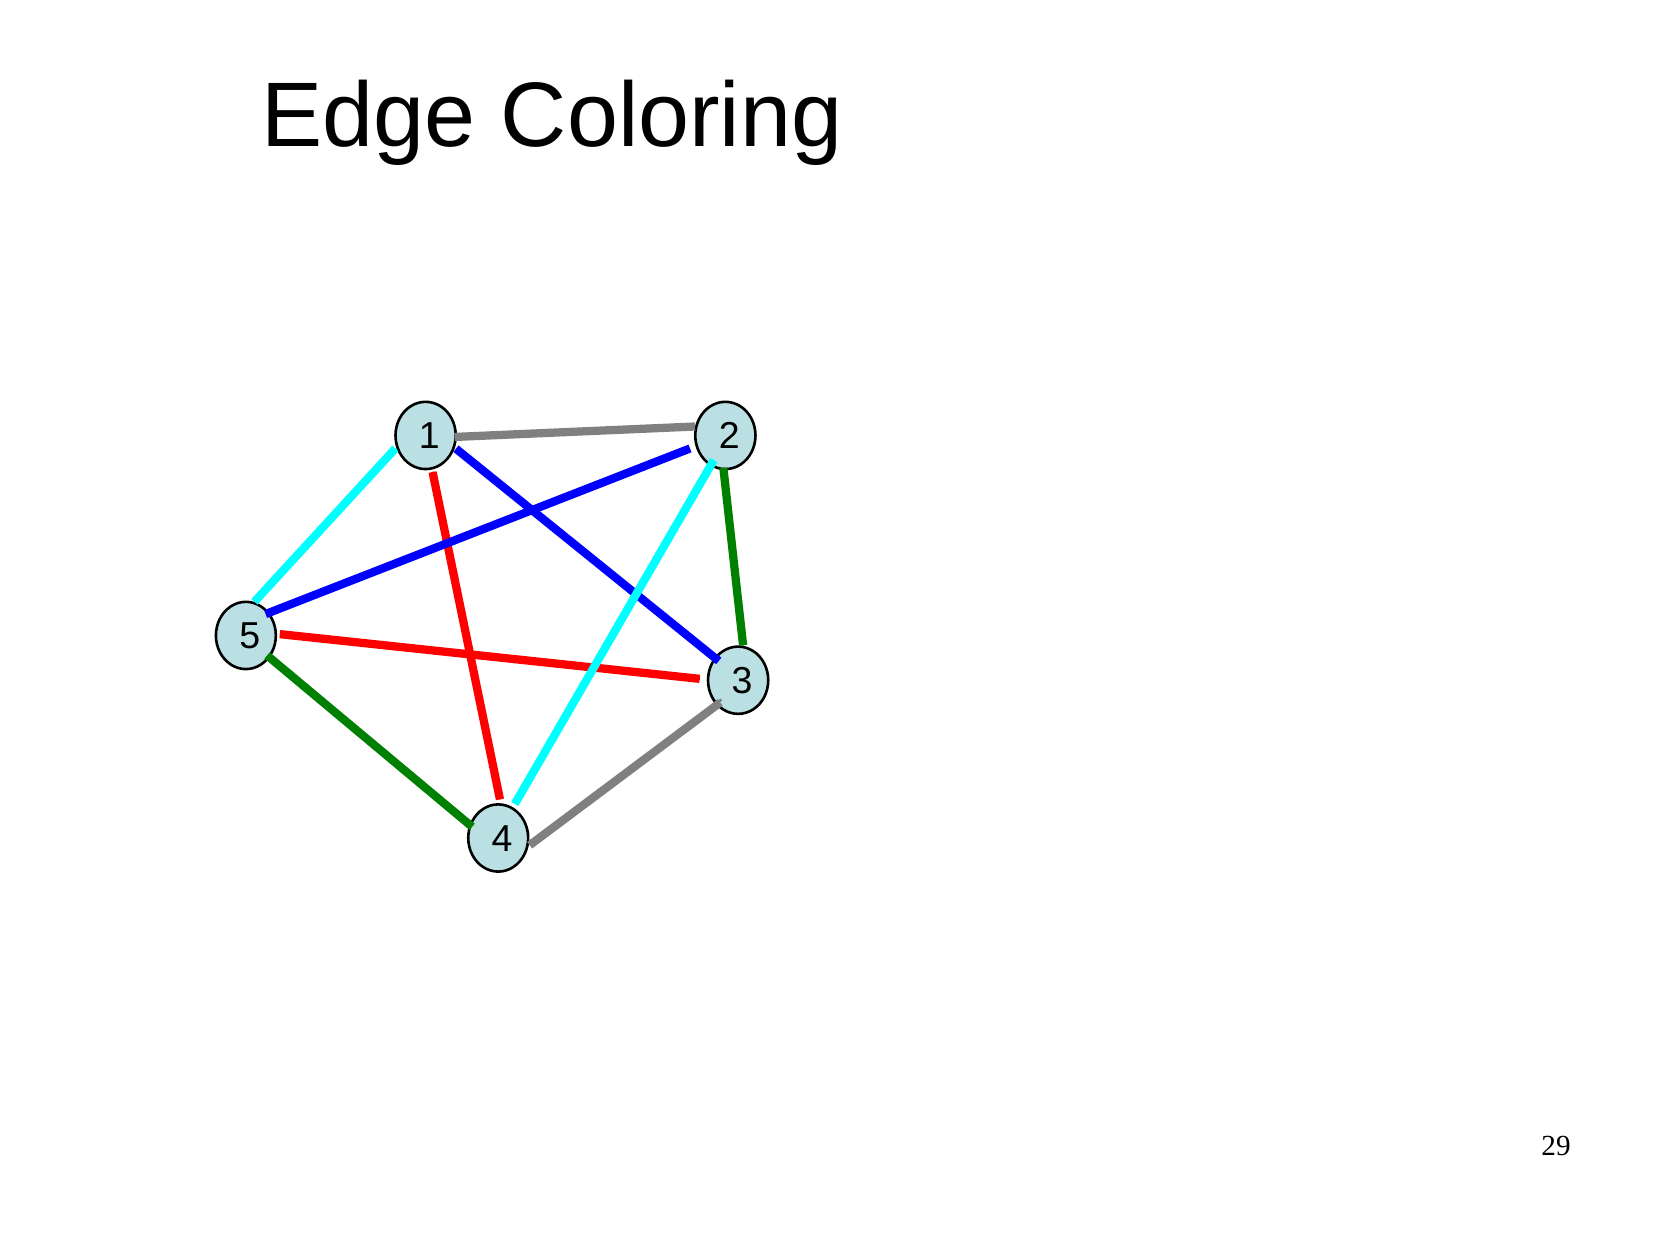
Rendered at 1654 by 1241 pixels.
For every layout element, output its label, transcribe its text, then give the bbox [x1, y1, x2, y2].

text_box 3 [708, 646, 769, 714]
text_box 1 [395, 401, 456, 470]
text_box 5 [215, 601, 276, 670]
title Edge Coloring [261, 53, 1433, 178]
text_box 4 [468, 804, 529, 872]
text_box 2 [695, 401, 756, 469]
